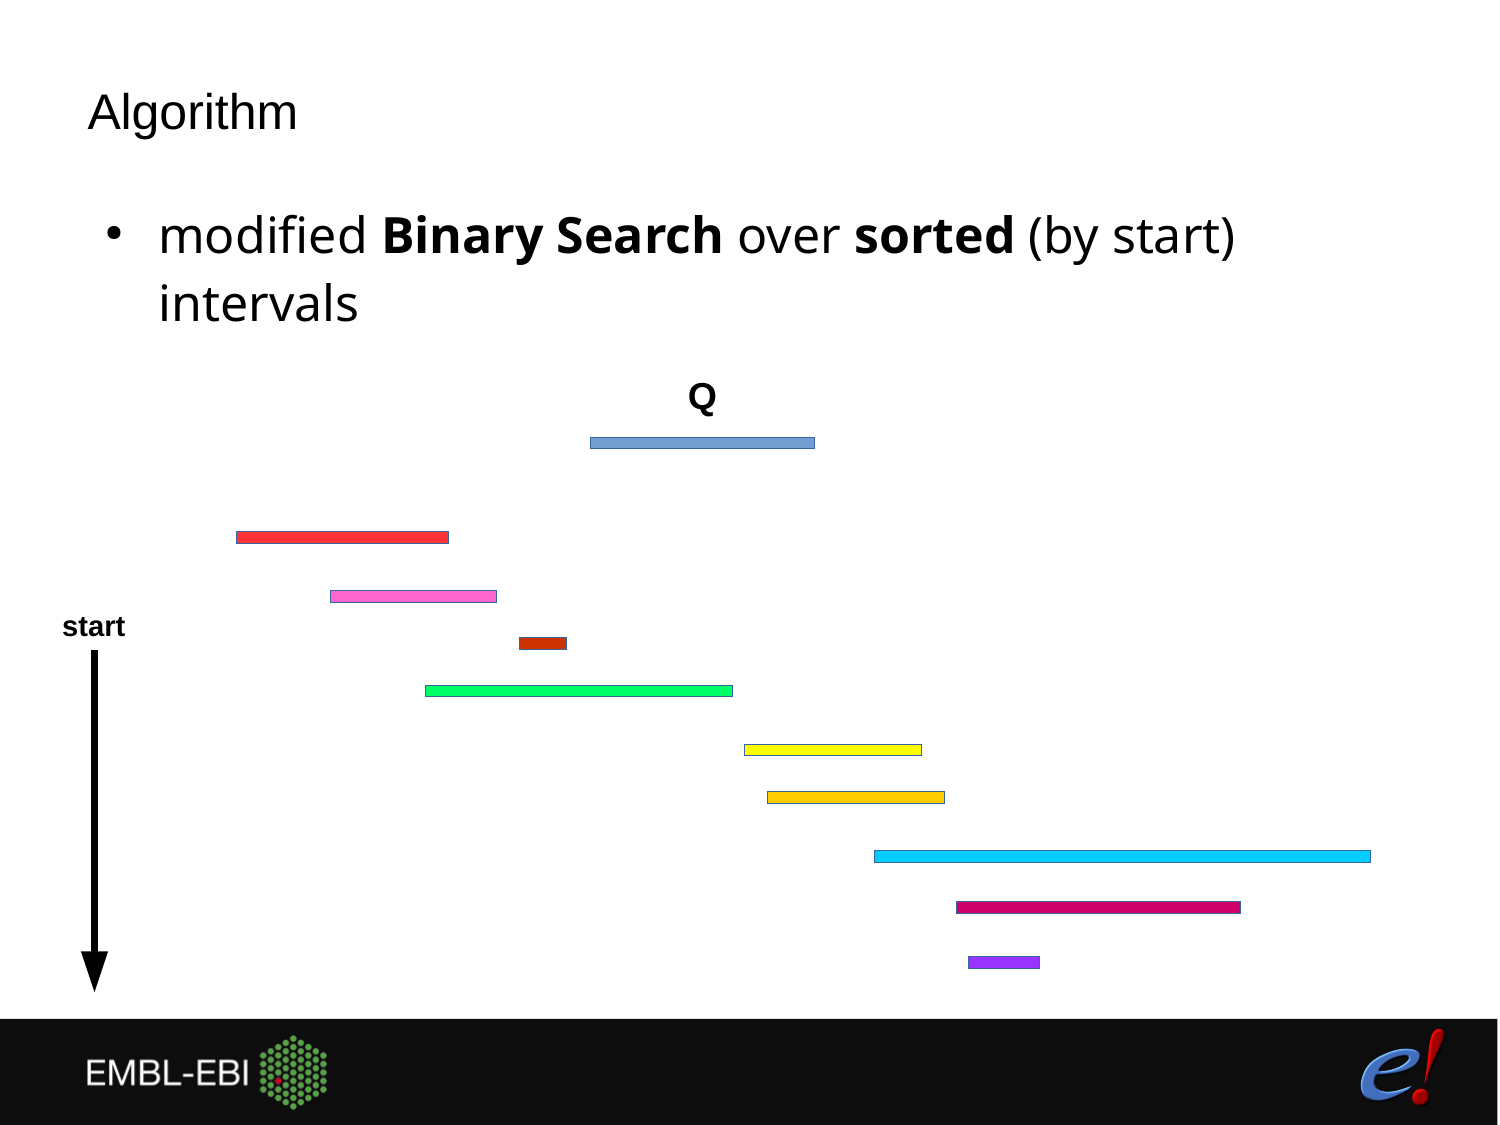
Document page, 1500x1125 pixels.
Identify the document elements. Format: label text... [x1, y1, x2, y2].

text_box [330, 590, 497, 603]
text_box Q [673, 368, 733, 426]
text_box [956, 901, 1241, 914]
title Algorithm [87, 50, 1425, 175]
text_box [744, 744, 922, 756]
text_box [236, 531, 449, 544]
text_box [425, 685, 733, 697]
text_box [590, 437, 815, 449]
text_box [968, 956, 1040, 969]
picture [1357, 1026, 1448, 1112]
picture [87, 1035, 327, 1110]
text_box start [47, 602, 141, 650]
text_box [519, 637, 567, 650]
text_box [767, 791, 945, 804]
list modified Binary Search over sorted (by start) intervals [87, 200, 1425, 914]
text_box [874, 850, 1371, 863]
